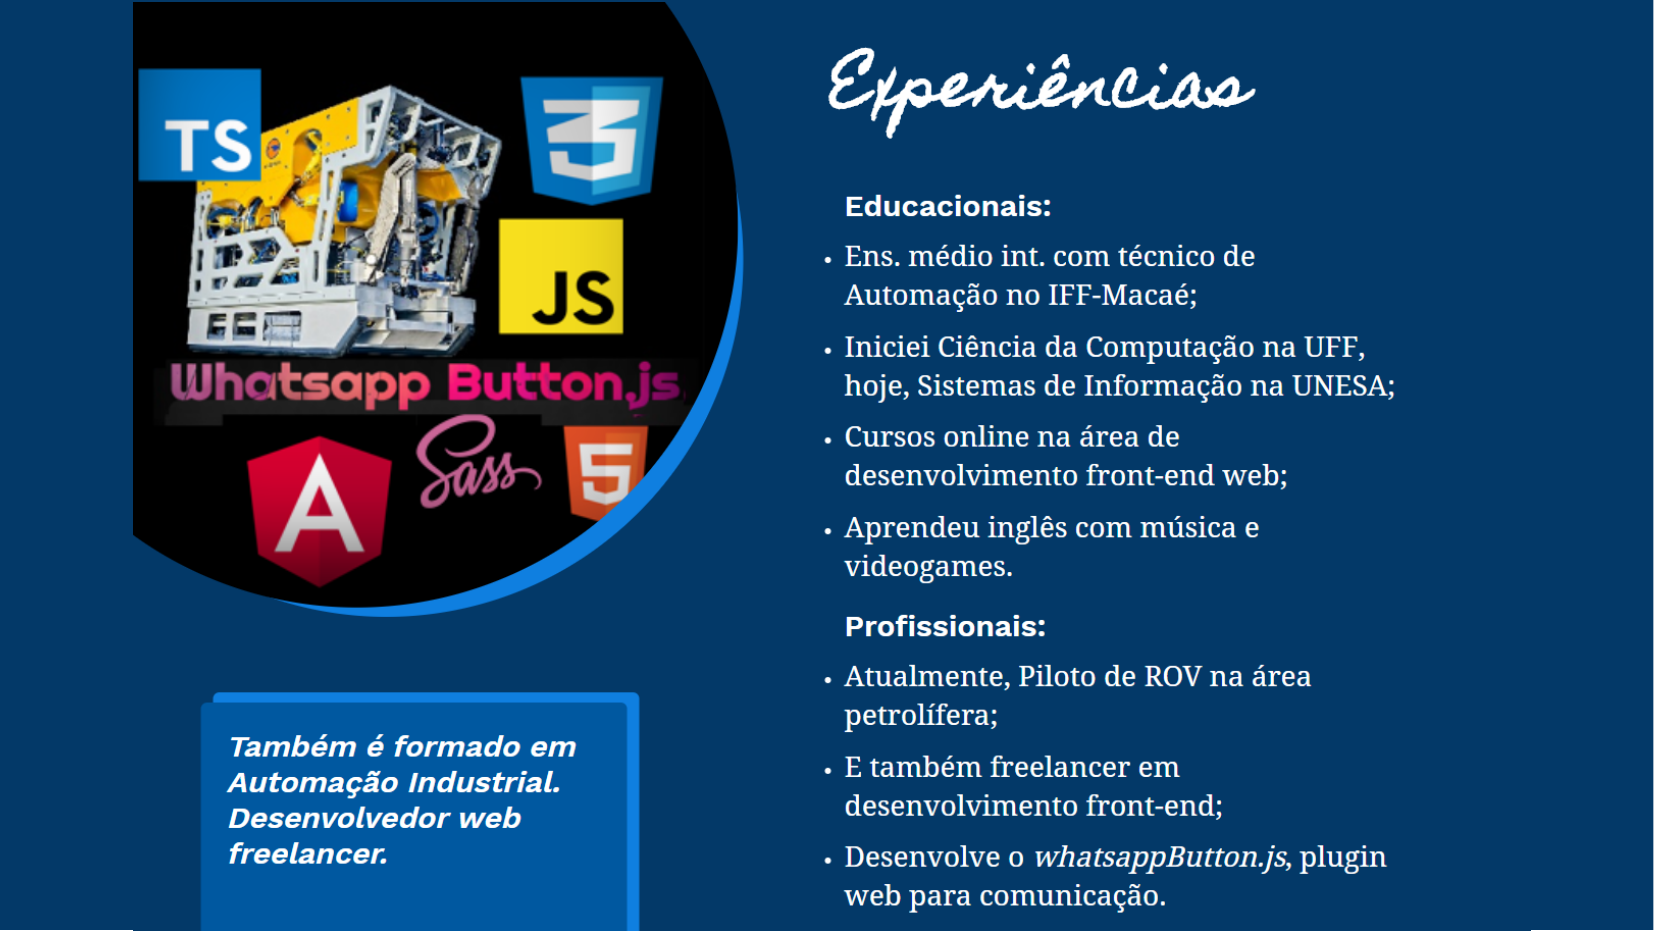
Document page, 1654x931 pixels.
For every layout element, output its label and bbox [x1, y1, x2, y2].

picture [133, 2, 1531, 931]
